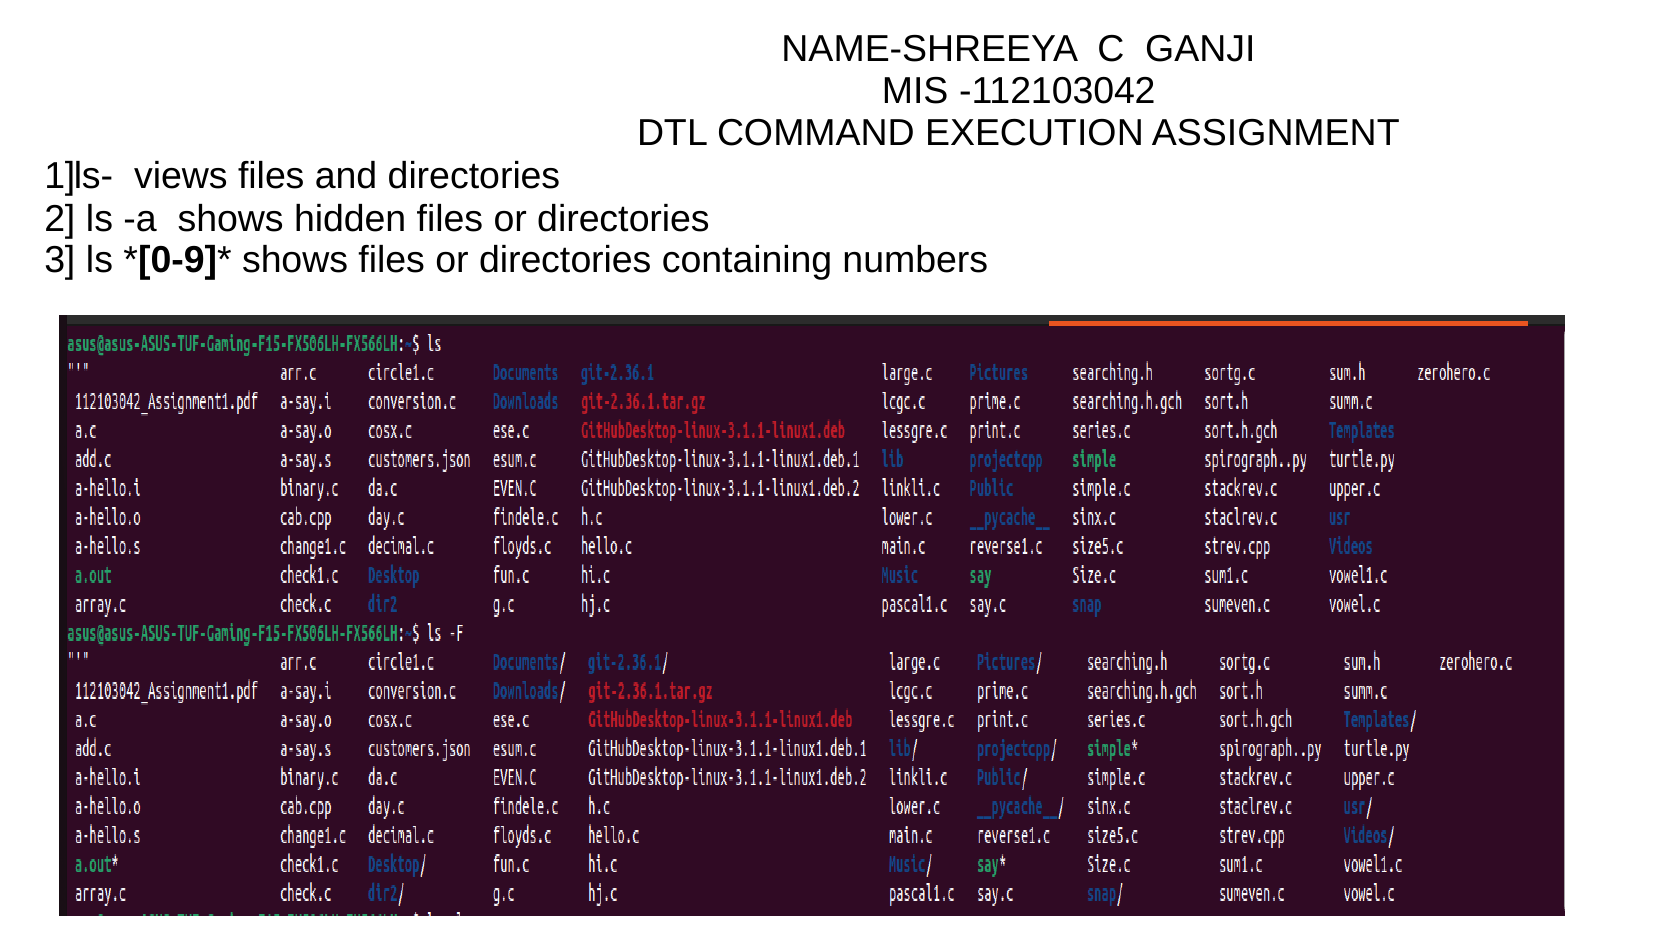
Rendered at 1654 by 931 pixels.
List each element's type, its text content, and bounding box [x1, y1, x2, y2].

text_box 1] 2] ls -a shows hidden files or directories 3] ls *[0-9]* shows files or directories containing numbers [29, 147, 1359, 289]
picture [59, 315, 1565, 916]
subtitle NAME-SHREEYA C GANJI MIS -112103042 DTL COMMAND EXECUTION ASSIGNMENT [413, 0, 1625, 182]
